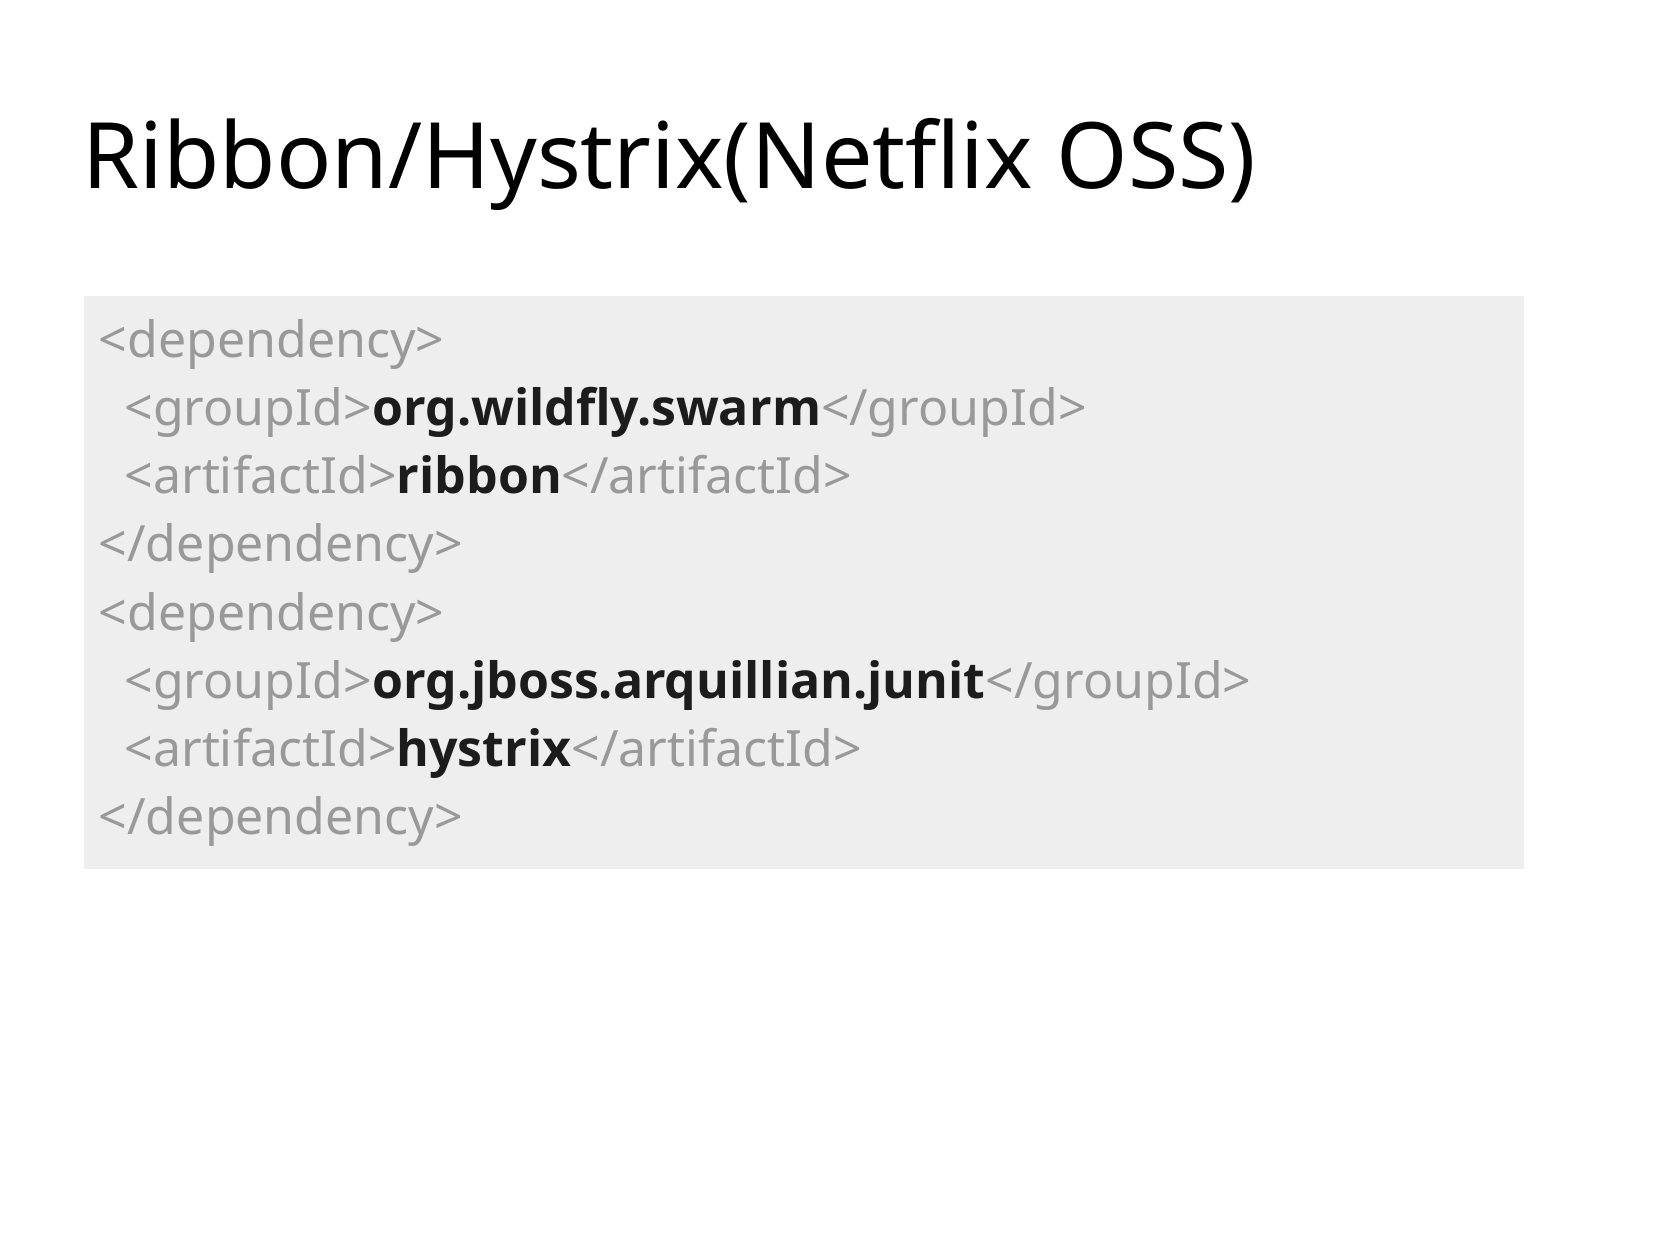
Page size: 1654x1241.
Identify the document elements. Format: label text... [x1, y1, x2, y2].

title Ribbon/Hystrix(Netflix OSS) [82, 49, 1571, 257]
text_box <dependency> <groupId>org.wildfly.swarm</groupId> <artifactId>ribbon</artifactId> </dependency> <dependency> <groupId>org.jboss.arquillian.junit</groupId> <artifactId>hystrix</artifactId> </dependency> [84, 296, 1525, 869]
